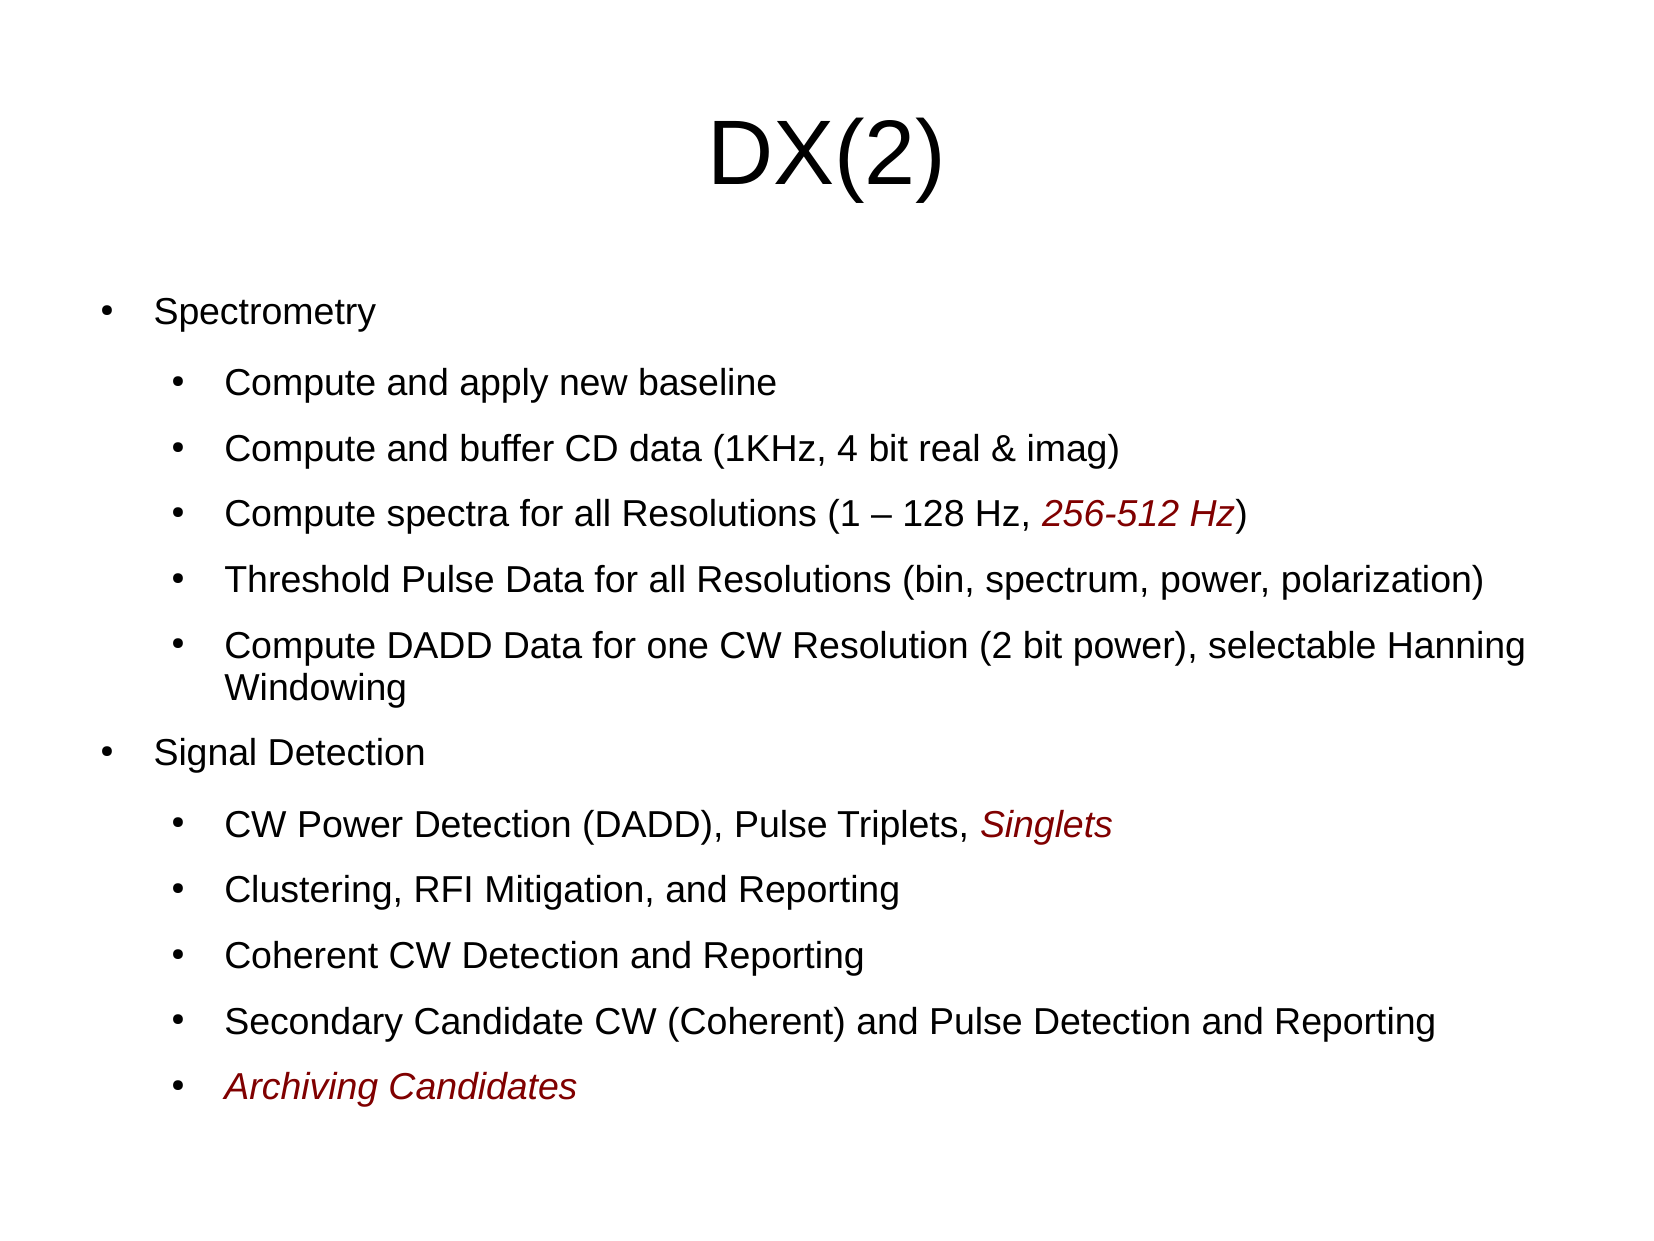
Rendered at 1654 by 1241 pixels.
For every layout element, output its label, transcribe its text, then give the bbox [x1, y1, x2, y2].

list Spectrometry Compute and apply new baseline Compute and buffer CD data (1KHz, 4 bit real & imag) Compute spectra for all Resolutions (1 – 128 Hz, 256-512 Hz) Threshold Pulse Data for all Resolutions (bin, spectrum, power, polarization) Compute DADD Data for one CW Resolution (2 bit power), selectable Hanning Windowing Signal Detection CW Power Detection (DADD), Pulse Triplets, Singlets Clustering, RFI Mitigation, and Reporting Coherent CW Detection and Reporting Secondary Candidate CW (Coherent) and Pulse Detection and Reporting Archiving Candidates [82, 290, 1571, 1109]
title DX(2) [82, 56, 1571, 250]
